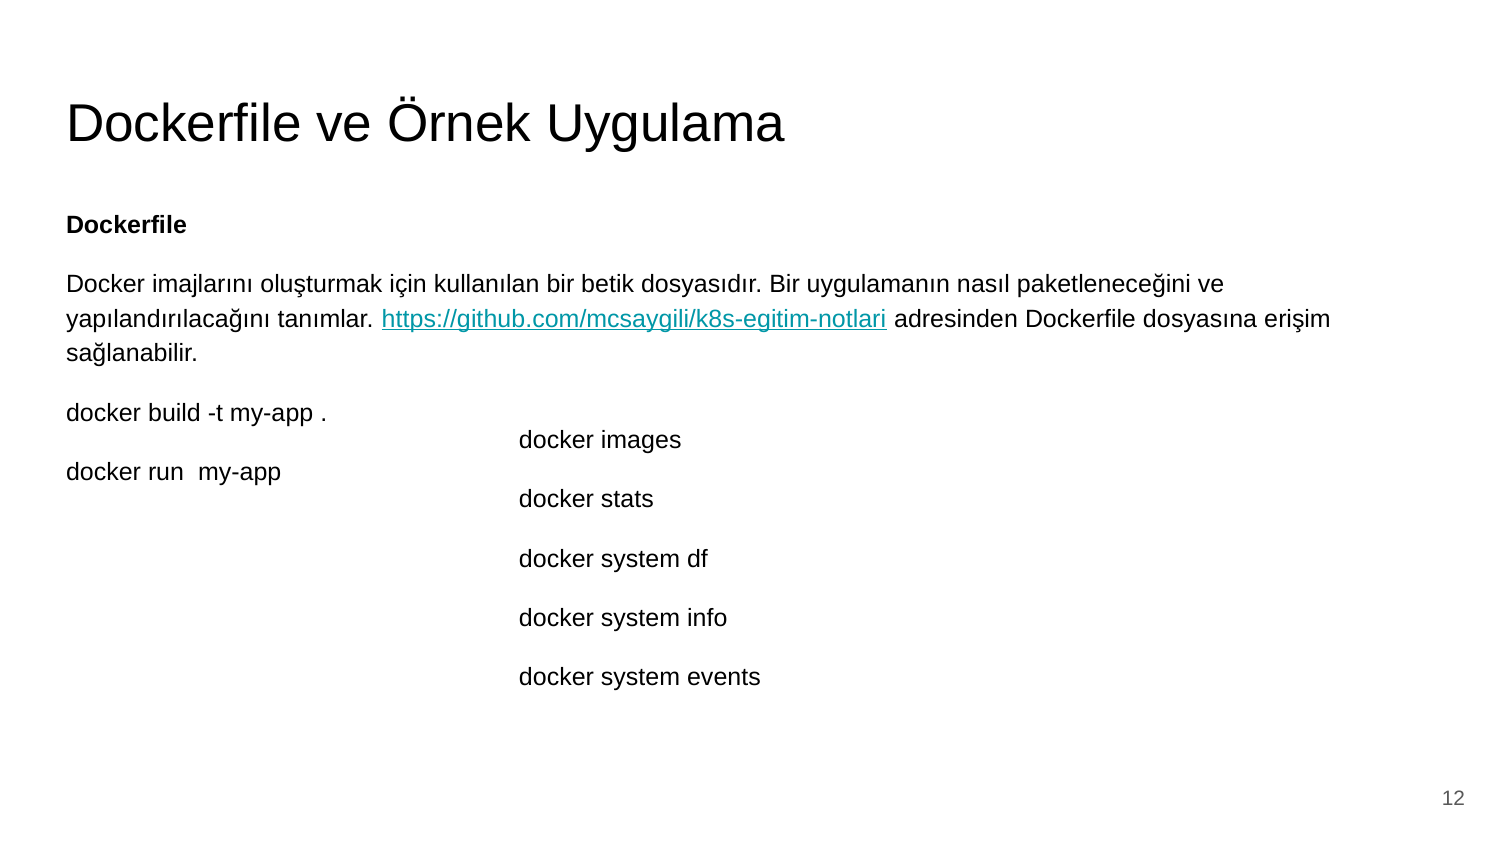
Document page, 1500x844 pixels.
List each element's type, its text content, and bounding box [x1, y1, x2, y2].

list Dockerfile Docker imajlarını oluşturmak için kullanılan bir betik dosyasıdır. Bir uygulamanın nasıl paketleneceğini ve yapılandırılacağını tanımlar. https://github.com/mcsaygili/k8s-egitim-notlari adresinden Dockerfile dosyasına erişim sağlanabilir. docker build -t my-app . docker run my-app [51, 189, 1449, 750]
slide_number <number> [1389, 764, 1480, 830]
title Dockerfile ve Örnek Uygulama [51, 72, 1449, 167]
text_box docker images docker stats docker system df docker system info docker system events [503, 403, 996, 706]
